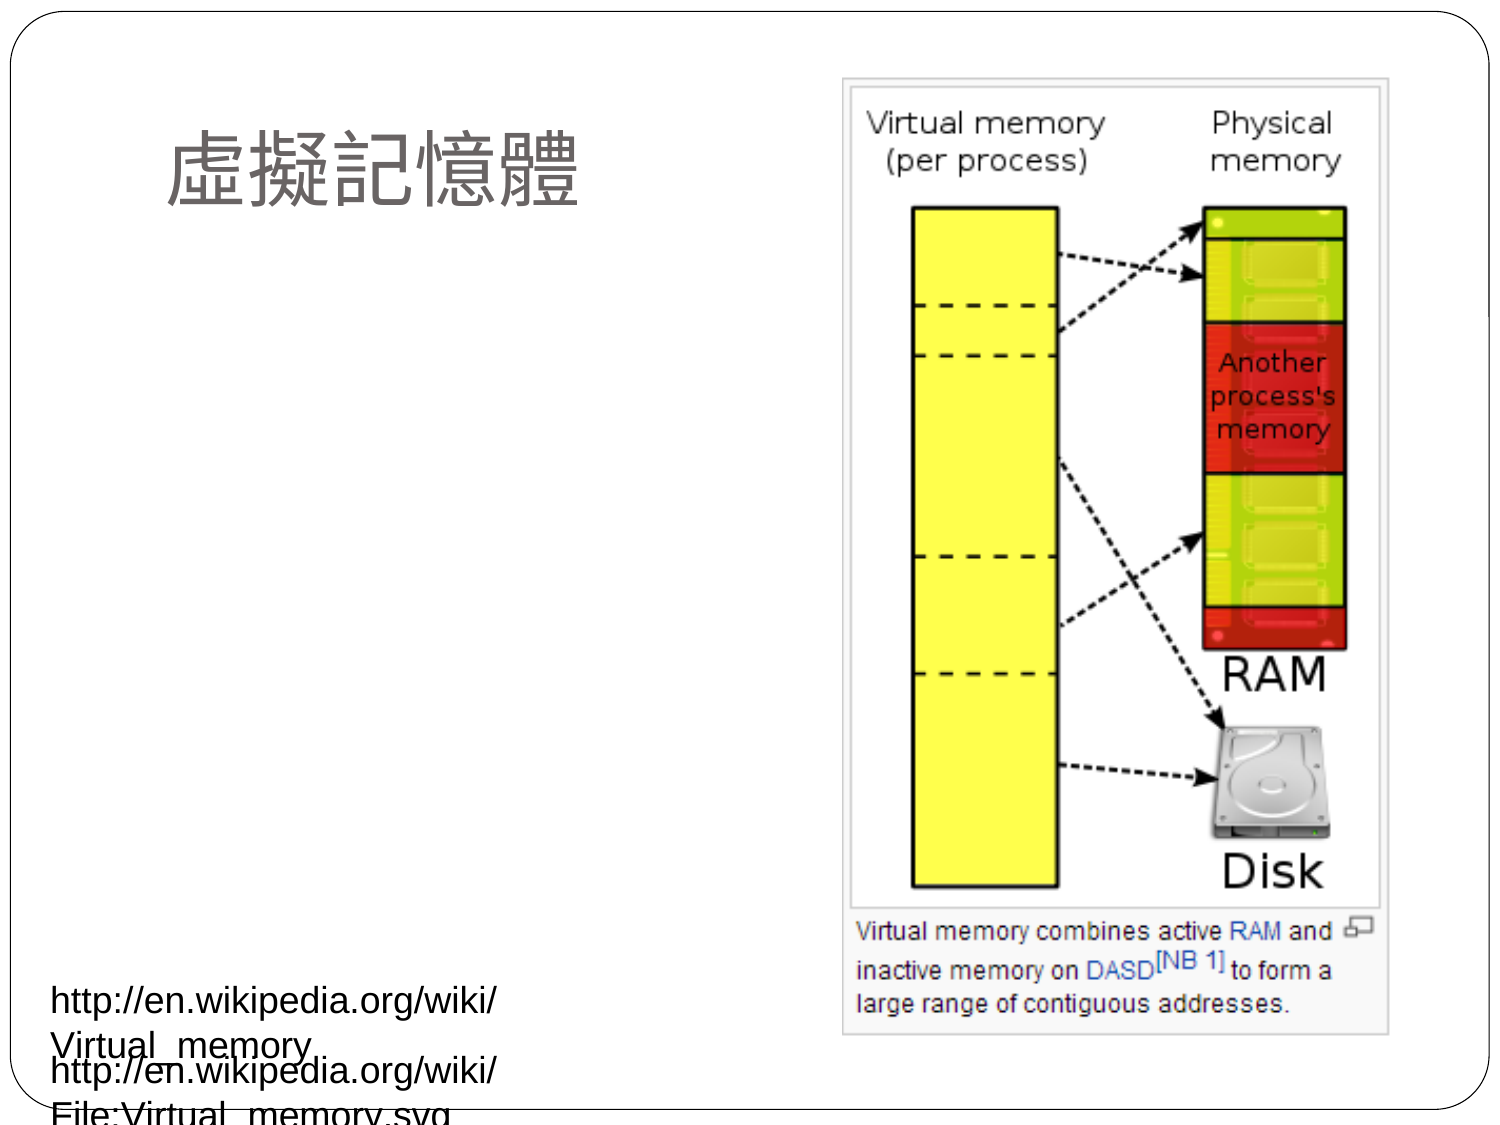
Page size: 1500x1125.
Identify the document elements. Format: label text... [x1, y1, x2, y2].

text_box http://en.wikipedia.org/wiki/File:Virtual_memory.svg [35, 1038, 912, 1099]
title 虛擬記憶體 [150, 9, 804, 233]
picture [842, 76, 1394, 1040]
text_box http://en.wikipedia.org/wiki/Virtual_memory [35, 968, 773, 1029]
